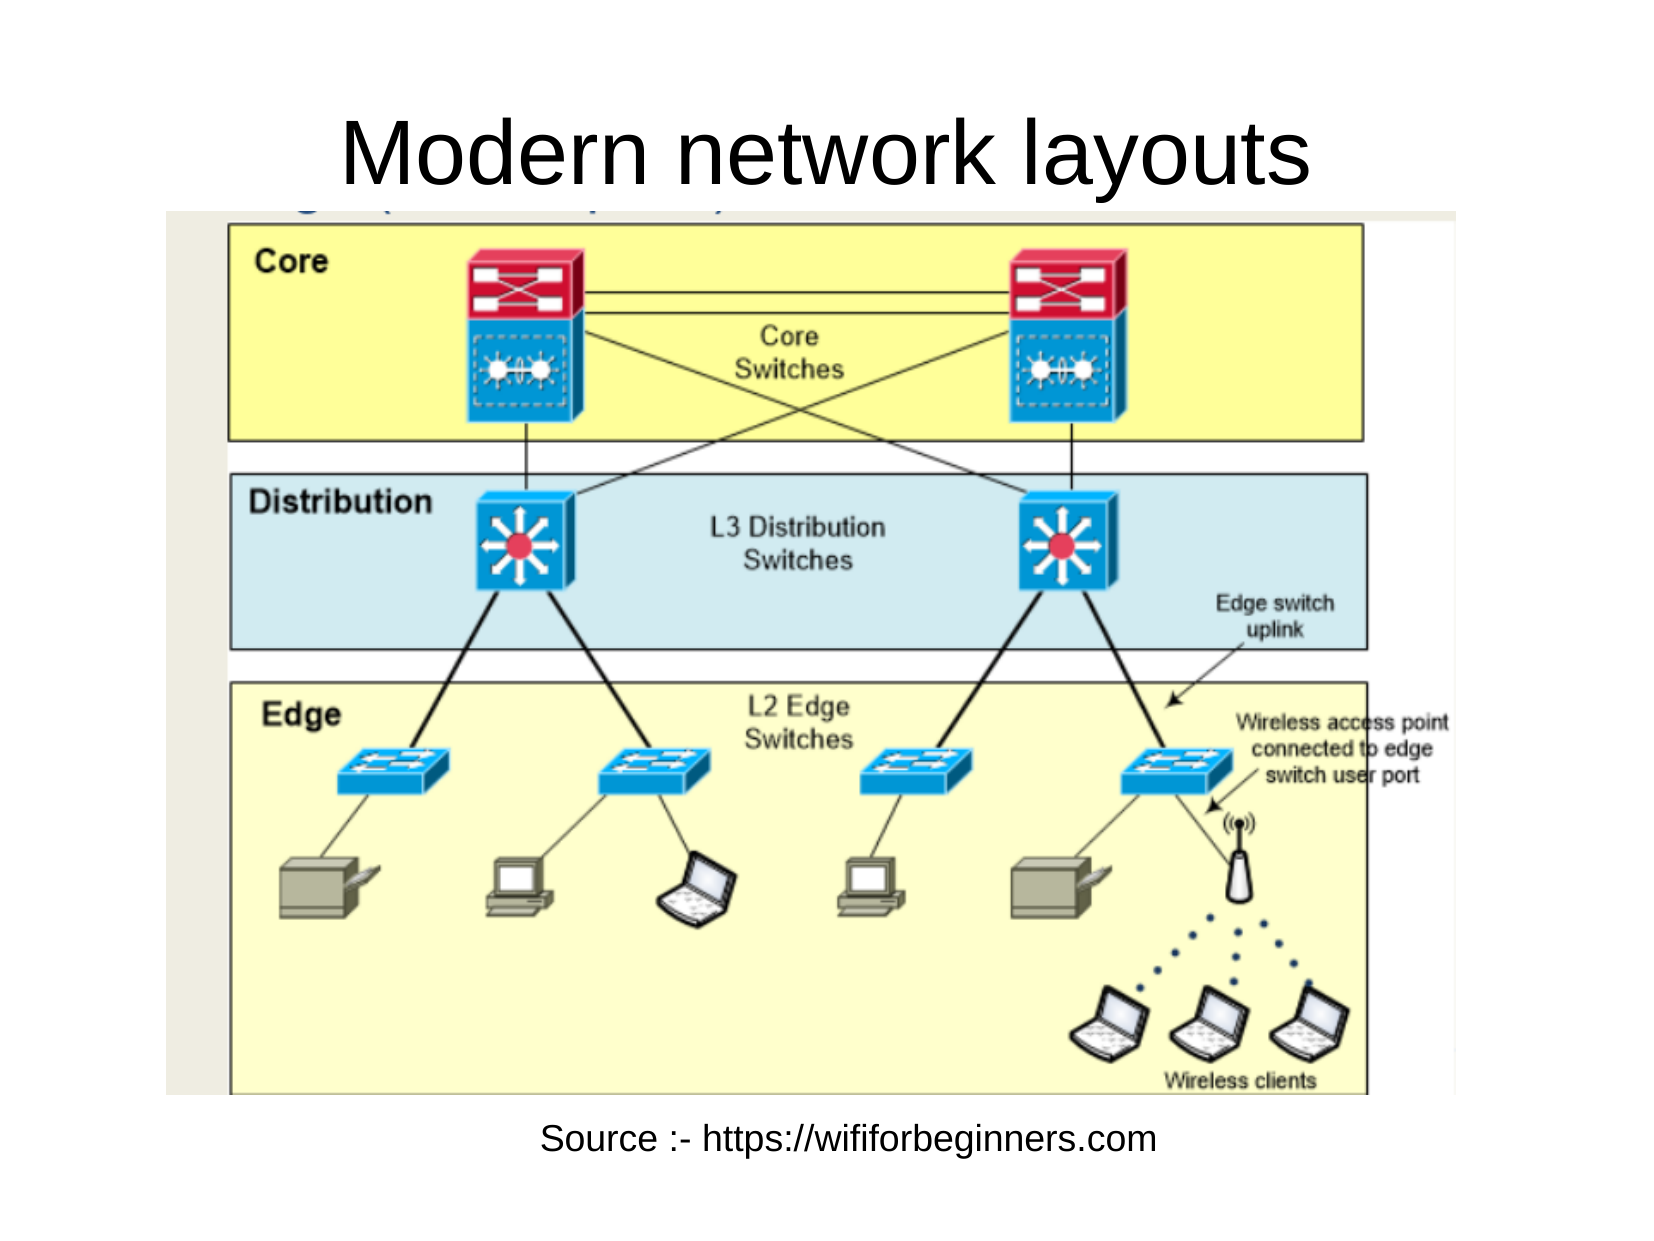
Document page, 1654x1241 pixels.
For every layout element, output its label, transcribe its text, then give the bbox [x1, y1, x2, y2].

picture [166, 211, 1456, 1096]
title Modern network layouts [82, 49, 1571, 257]
text_box Source :- https://wififorbeginners.com [525, 1110, 1471, 1167]
